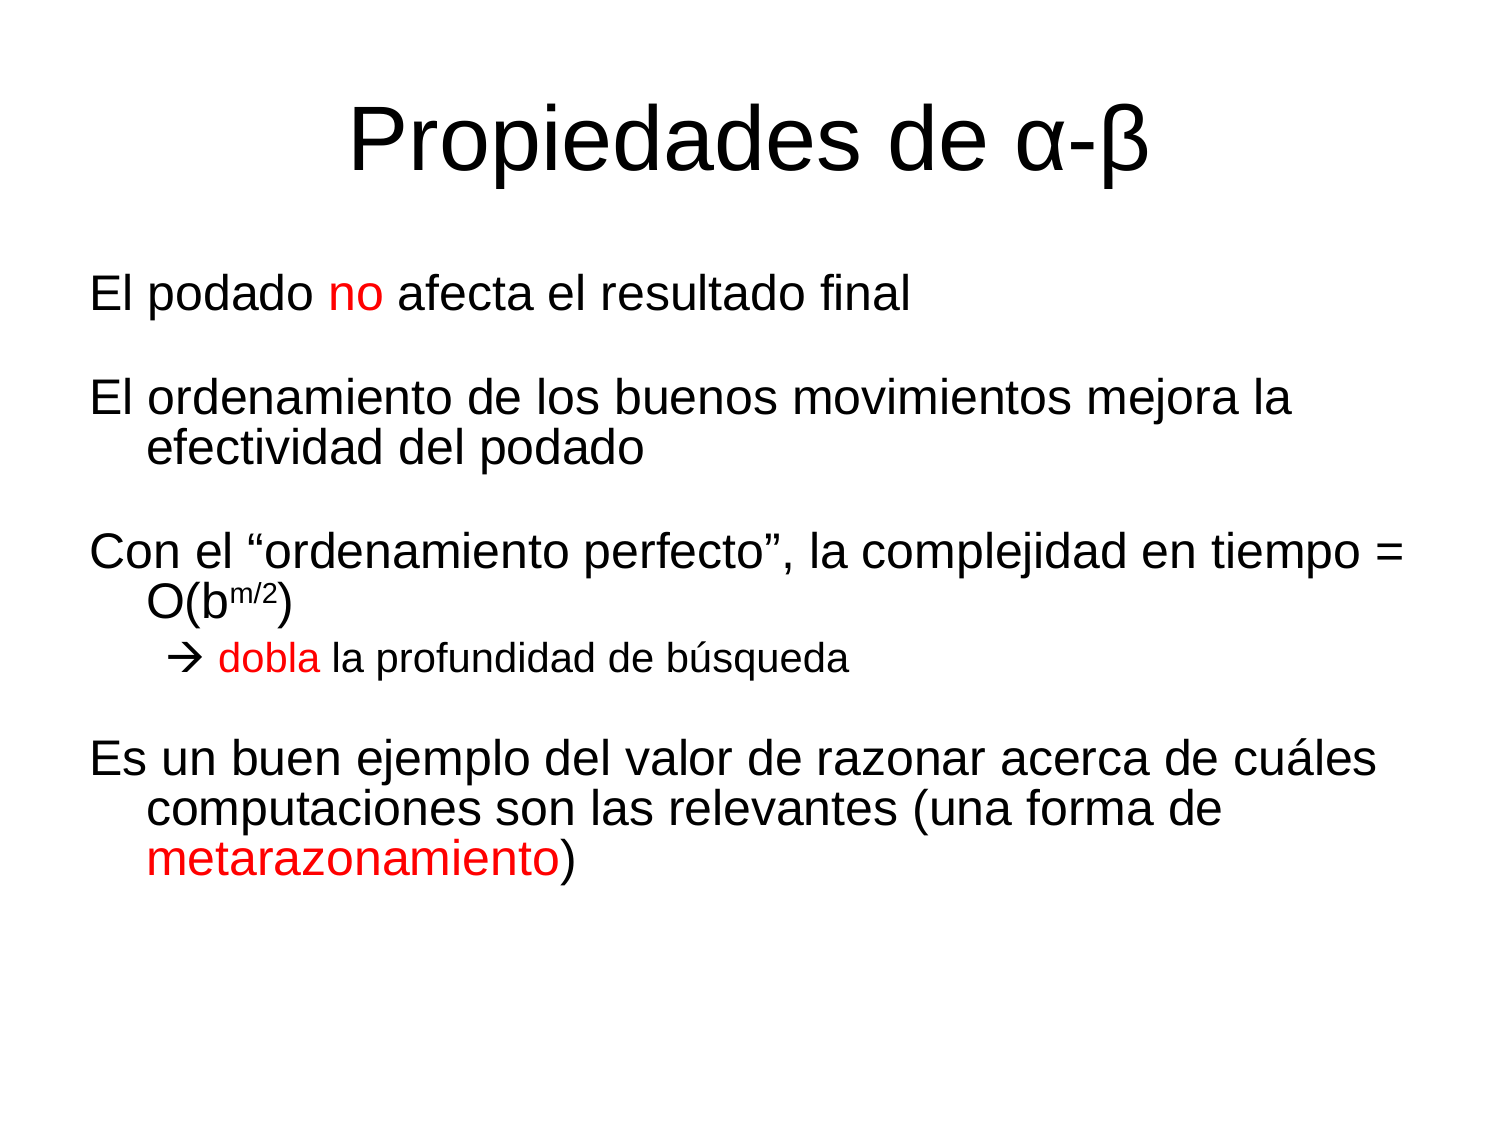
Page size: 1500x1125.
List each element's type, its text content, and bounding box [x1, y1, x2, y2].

title Propiedades de α-β [75, 45, 1426, 233]
list El podado no afecta el resultado final El ordenamiento de los buenos movimientos mejora la efectividad del podado Con el “ordenamiento perfecto”, la complejidad en tiempo = O(bm/2)  dobla la profundidad de búsqueda Es un buen ejemplo del valor de razonar acerca de cuáles computaciones son las relevantes (una forma de metarazonamiento) [75, 262, 1426, 1006]
